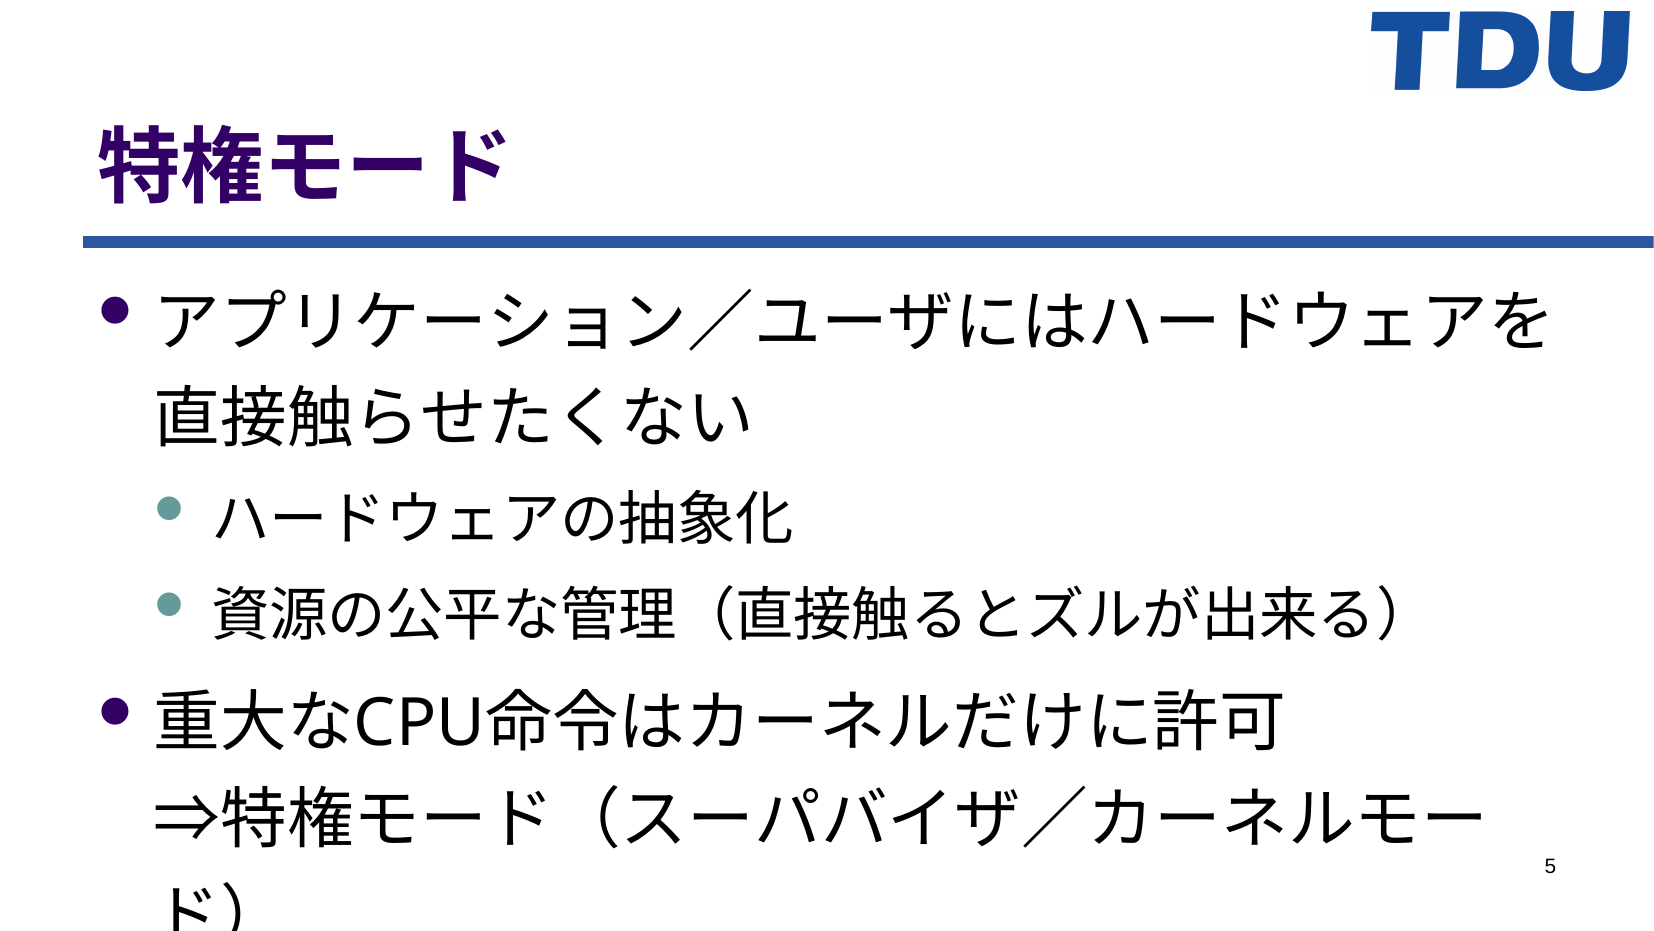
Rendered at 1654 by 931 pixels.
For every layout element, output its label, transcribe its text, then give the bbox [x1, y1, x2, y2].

list アプリケーション／ユーザにはハードウェアを 直接触らせたくない ハードウェアの抽象化 資源の公平な管理（直接触るとズルが出来る） 重大なCPU命令はカーネルだけに許可 ⇒特権モード（スーパバイザ／カーネルモード） アプリケーションは通常のCPU命令のみ許可 ⇒ユーザモード [82, 259, 1571, 807]
picture [1371, 11, 1630, 91]
title 特権モード [82, 51, 1571, 228]
